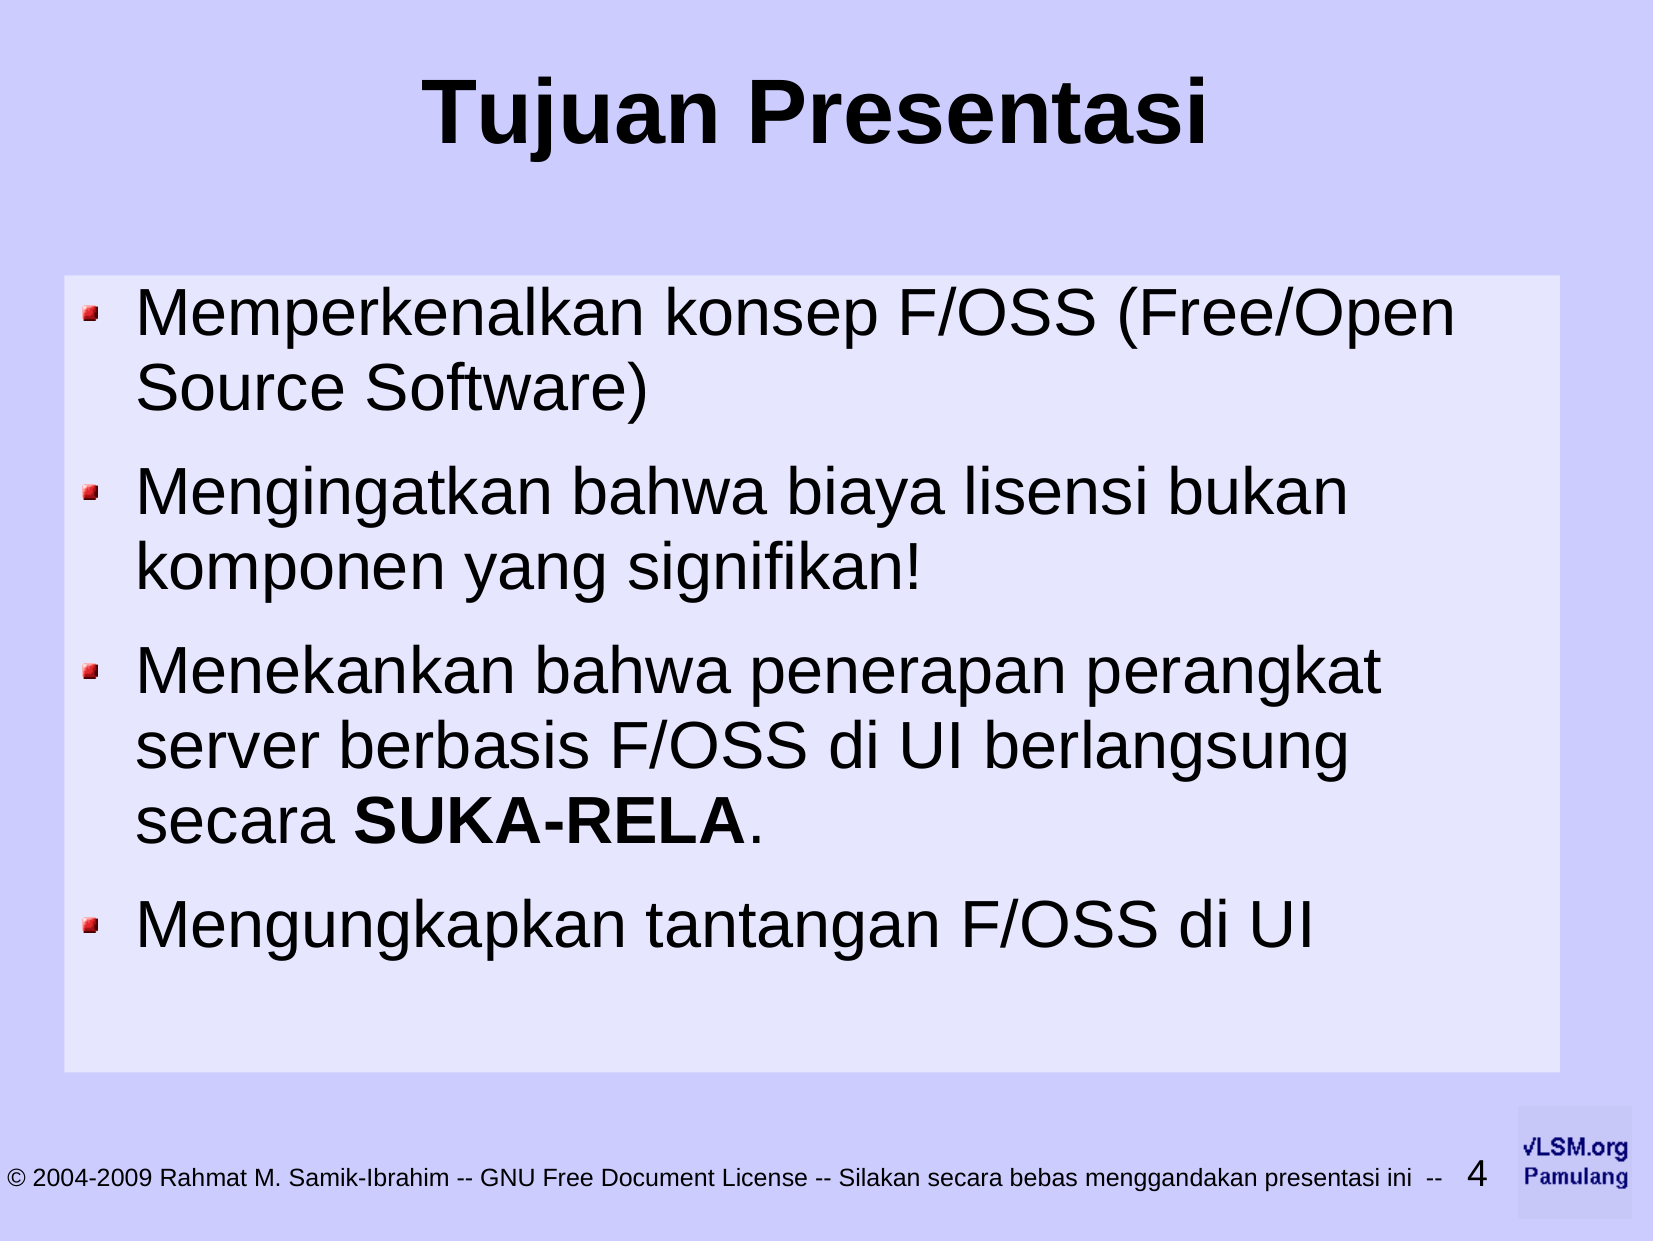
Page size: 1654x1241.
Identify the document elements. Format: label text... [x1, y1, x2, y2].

list Memperkenalkan konsep F/OSS (Free/Open Source Software) Mengingatkan bahwa biaya lisensi bukan komponen yang signifikan! Menekankan bahwa penerapan perangkat server berbasis F/OSS di UI berlangsung secara SUKA-RELA. Mengungkapkan tantangan F/OSS di UI [64, 275, 1560, 1073]
title Tujuan Presentasi [23, 52, 1608, 172]
picture [1518, 1106, 1632, 1219]
